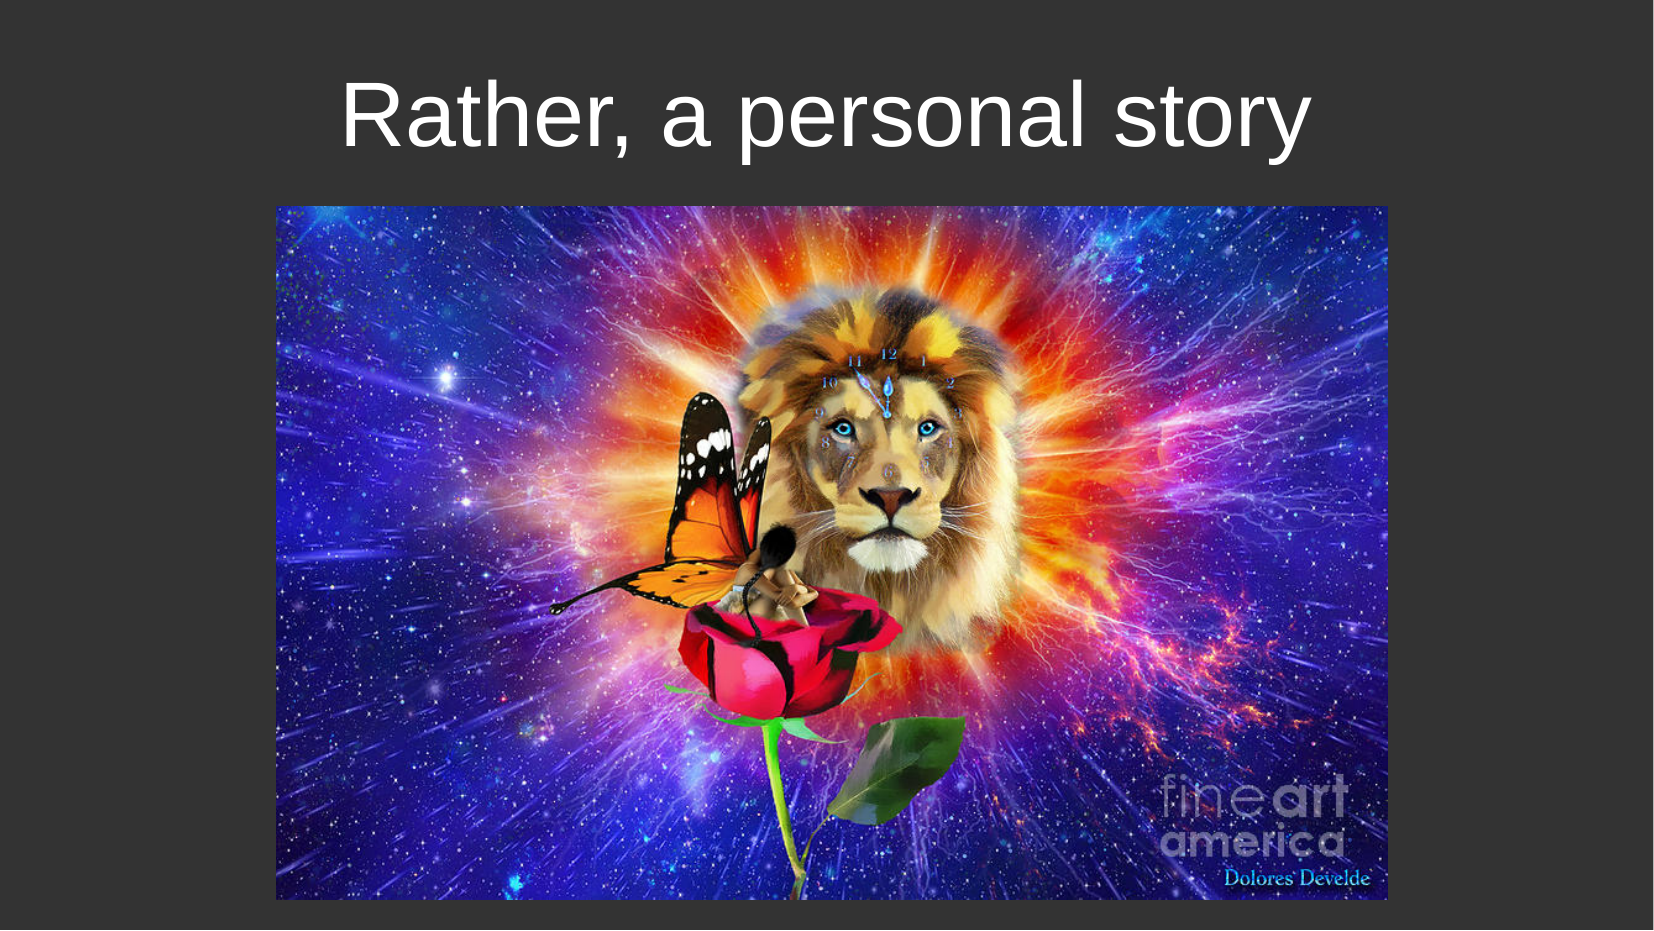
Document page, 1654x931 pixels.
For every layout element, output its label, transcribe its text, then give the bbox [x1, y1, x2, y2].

title Rather, a personal story [82, 37, 1571, 193]
picture [276, 206, 1388, 901]
